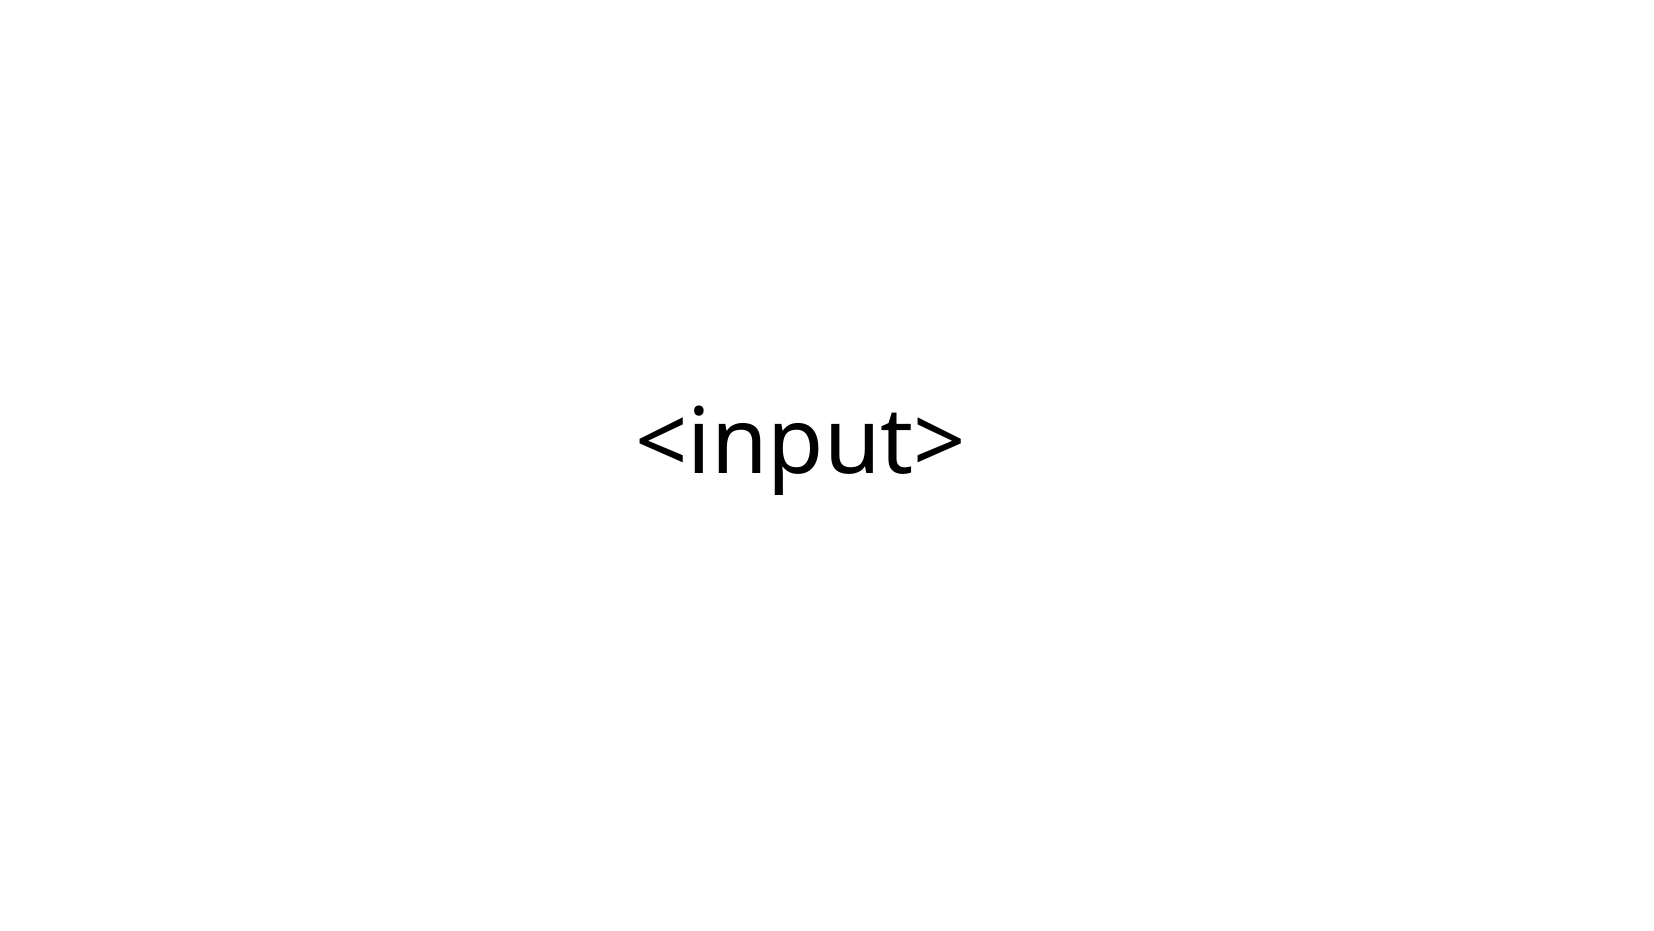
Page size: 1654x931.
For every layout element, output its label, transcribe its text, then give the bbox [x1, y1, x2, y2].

title <input> [56, 360, 1546, 516]
